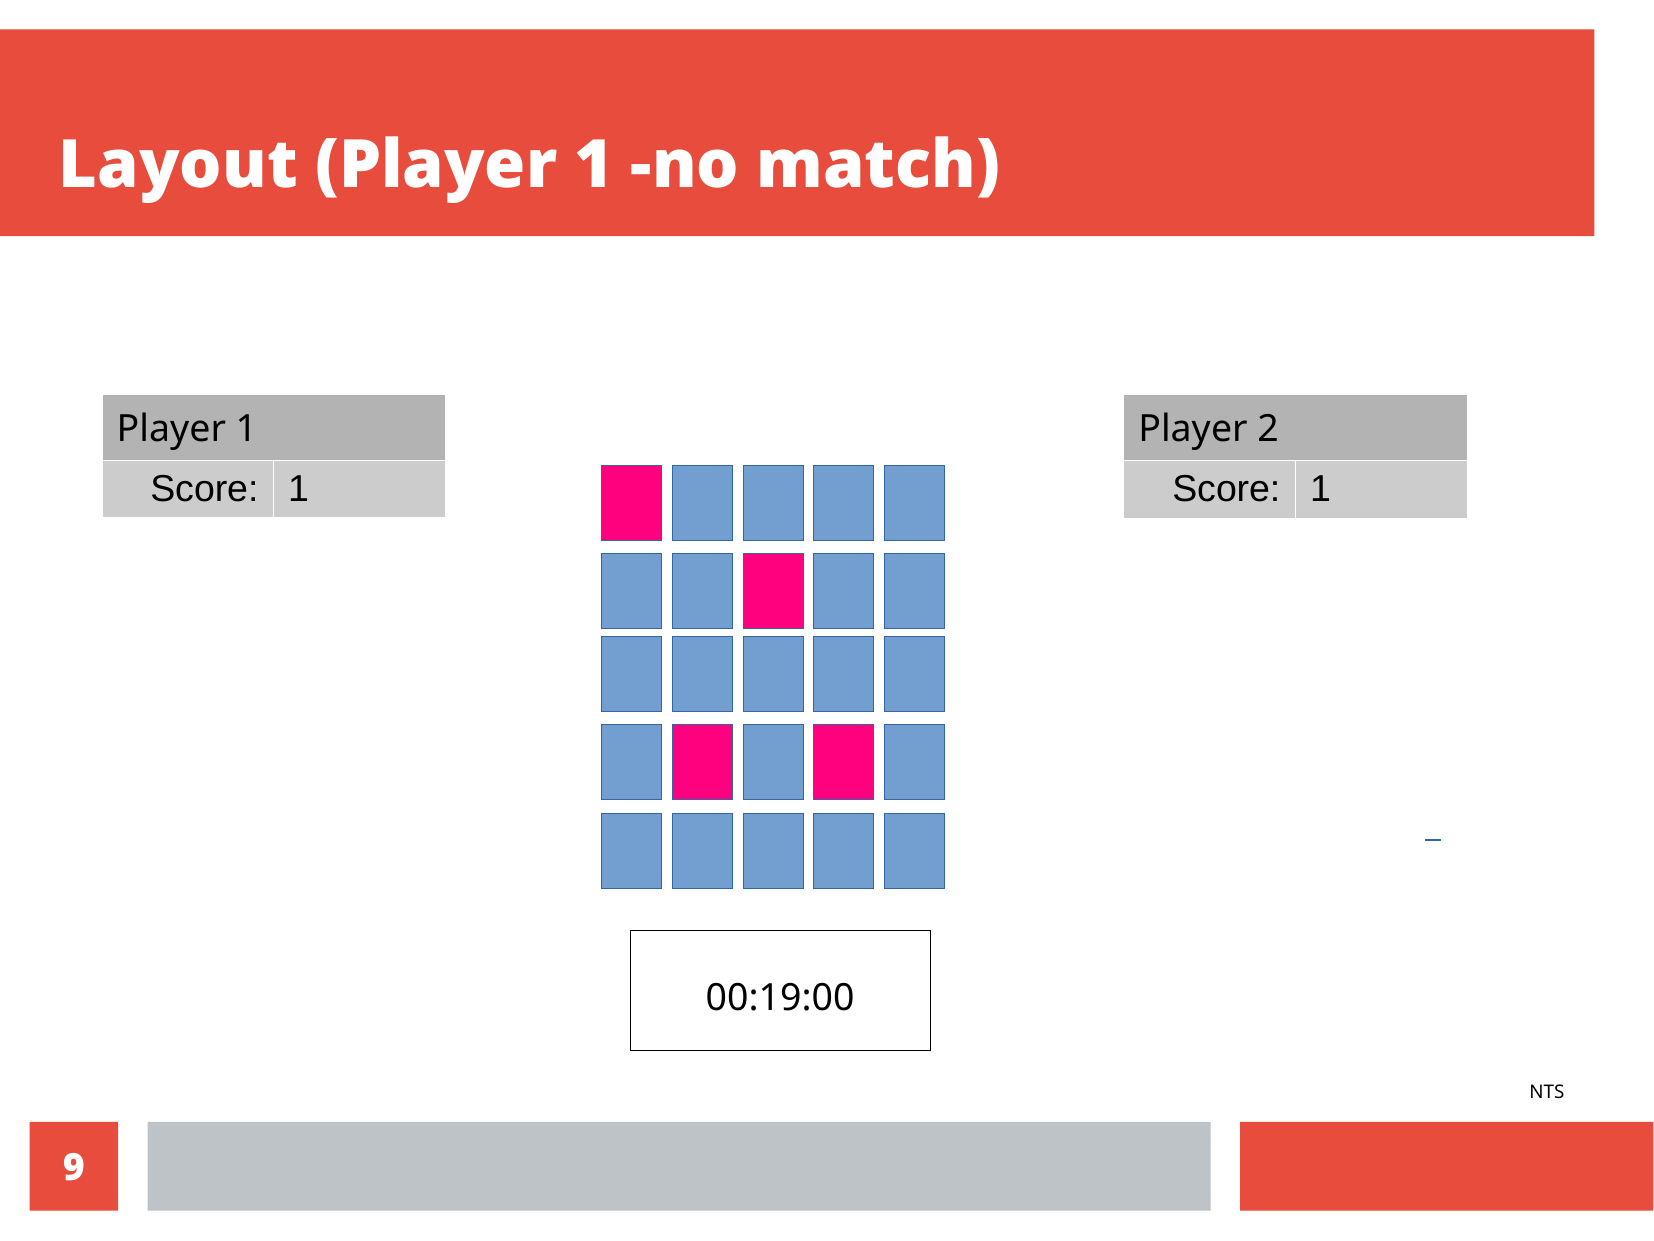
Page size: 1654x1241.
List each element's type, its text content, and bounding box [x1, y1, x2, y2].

text_box 00:19:00 [630, 963, 931, 1024]
text_box [601, 724, 662, 800]
text_box [601, 553, 662, 629]
table_header Player 2 [1124, 395, 1467, 460]
text_box [813, 553, 874, 629]
text_box [743, 553, 804, 629]
text_box [884, 724, 945, 800]
text_box [743, 724, 804, 800]
table_header Player 1 [103, 395, 445, 460]
text_box [672, 724, 733, 800]
title Layout (Player 1 -no match) [59, 58, 1595, 207]
text_box [884, 553, 945, 629]
text_box [672, 636, 733, 712]
text_box [630, 1024, 931, 1051]
text_box [884, 813, 945, 889]
text_box [743, 636, 804, 712]
table_cell Score: [1124, 461, 1295, 518]
text_box [813, 724, 874, 800]
text_box [601, 813, 662, 889]
text_box [672, 465, 733, 541]
text_box [672, 813, 733, 889]
text_box [813, 813, 874, 889]
text_box NTS [1514, 1070, 1635, 1108]
text_box [813, 636, 874, 712]
text_box [630, 930, 931, 963]
text_box [884, 465, 945, 541]
text_box [813, 465, 874, 541]
text_box [743, 813, 804, 889]
text_box [672, 553, 733, 629]
table_cell Score: [103, 461, 273, 517]
text_box [743, 465, 804, 541]
text_box [884, 636, 945, 712]
table_cell 1 [274, 461, 445, 517]
table_cell 1 [1296, 461, 1467, 518]
text_box [601, 636, 662, 712]
text_box [601, 465, 662, 541]
